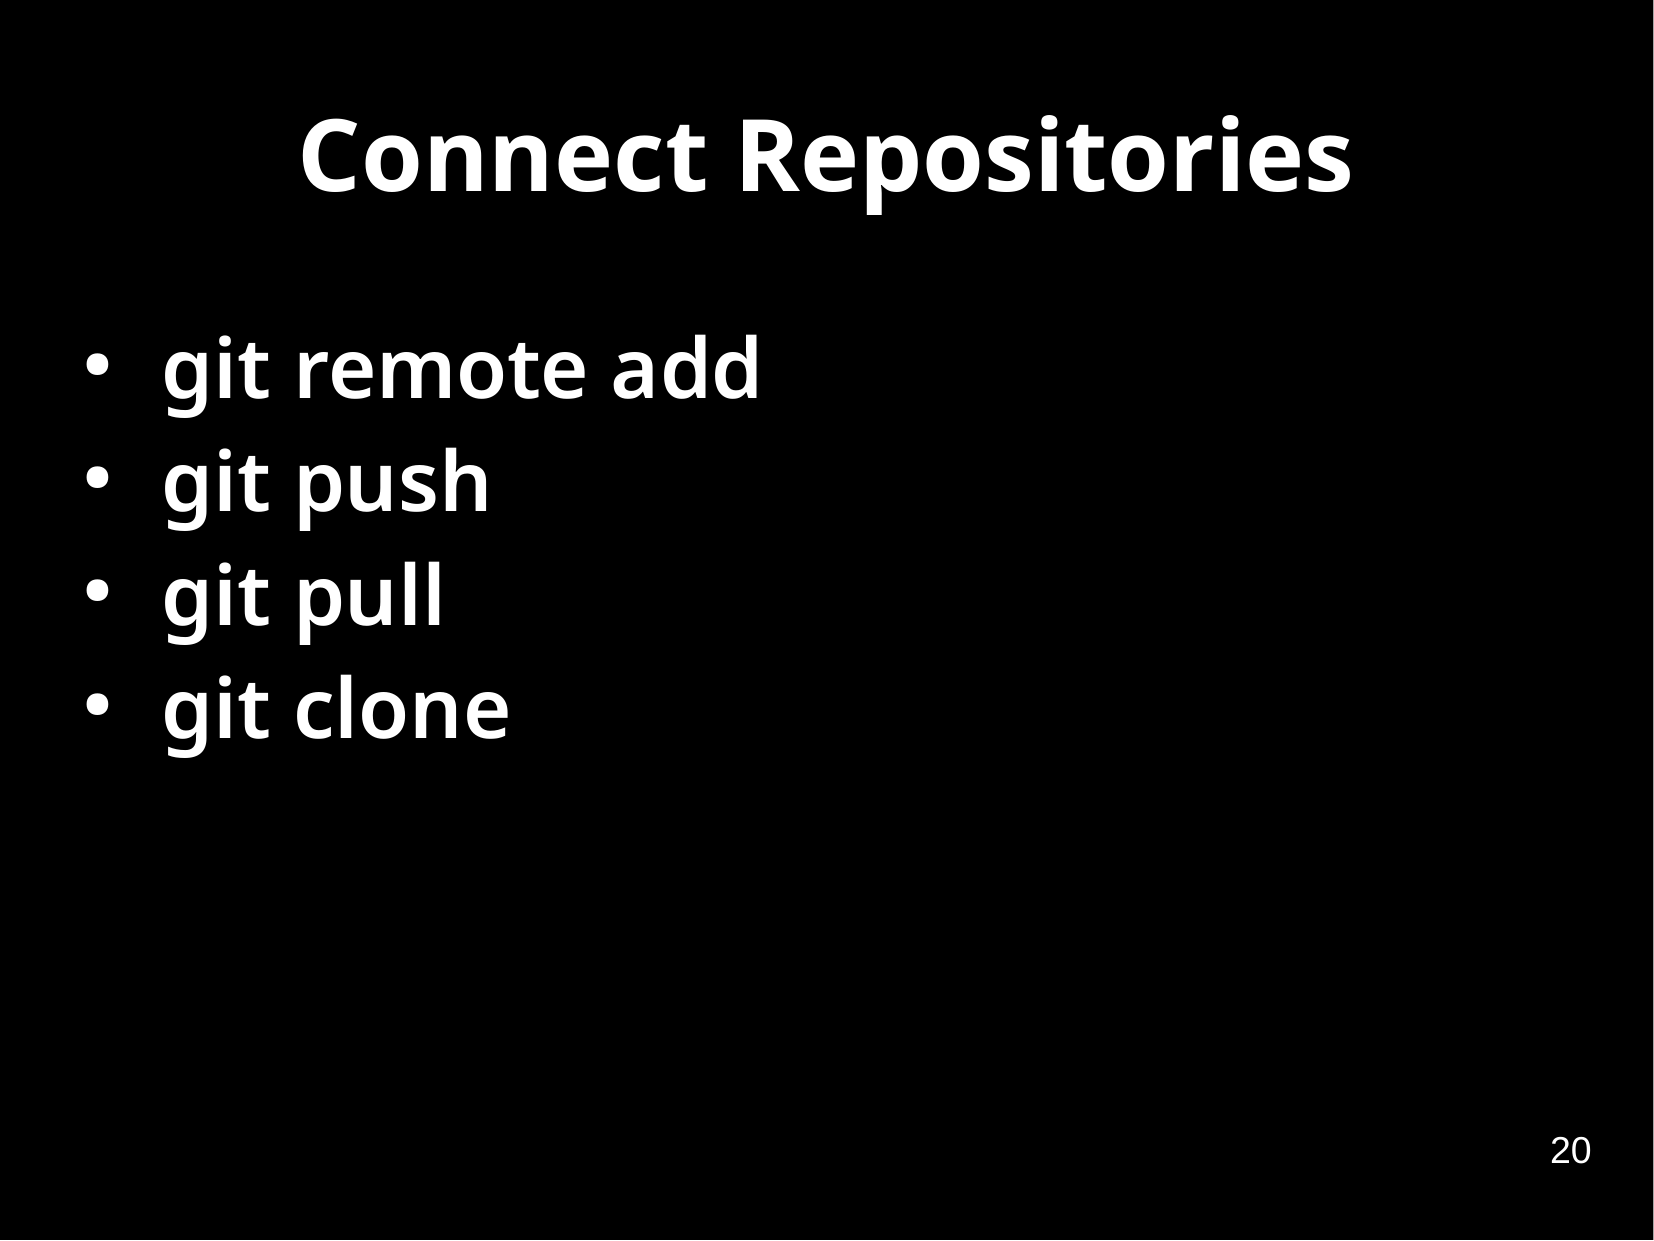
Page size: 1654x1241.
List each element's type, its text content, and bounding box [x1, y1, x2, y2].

subtitle git remote add git push git pull git clone [82, 125, 1571, 1174]
text_box 20 [1535, 1122, 1607, 1179]
title Connect Repositories [82, 49, 1571, 125]
